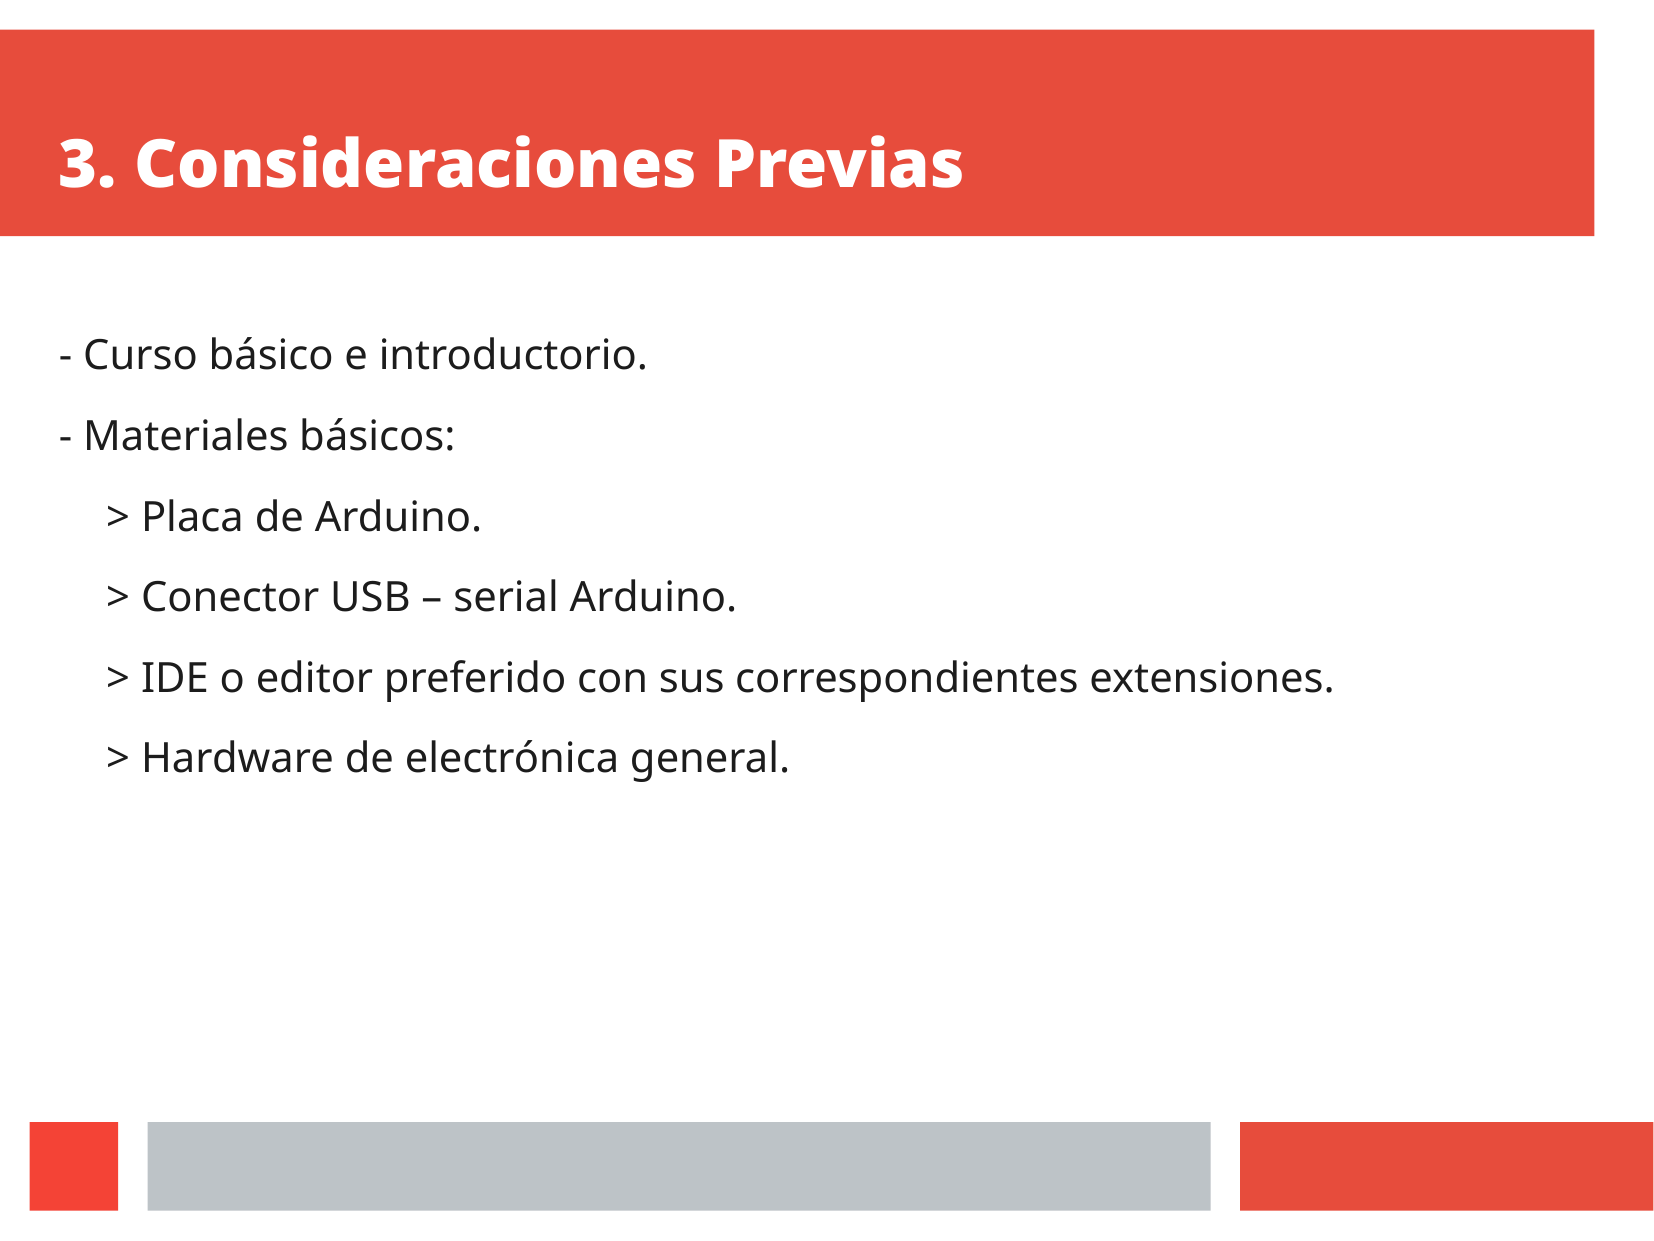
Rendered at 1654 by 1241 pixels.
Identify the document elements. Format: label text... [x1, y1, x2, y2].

list - Curso básico e introductorio. - Materiales básicos: > Placa de Arduino. > Conector USB – serial Arduino. > IDE o editor preferido con sus correspondientes extensiones. > Hardware de electrónica general. [59, 324, 1565, 1093]
title 3. Consideraciones Previas [59, 59, 1595, 207]
